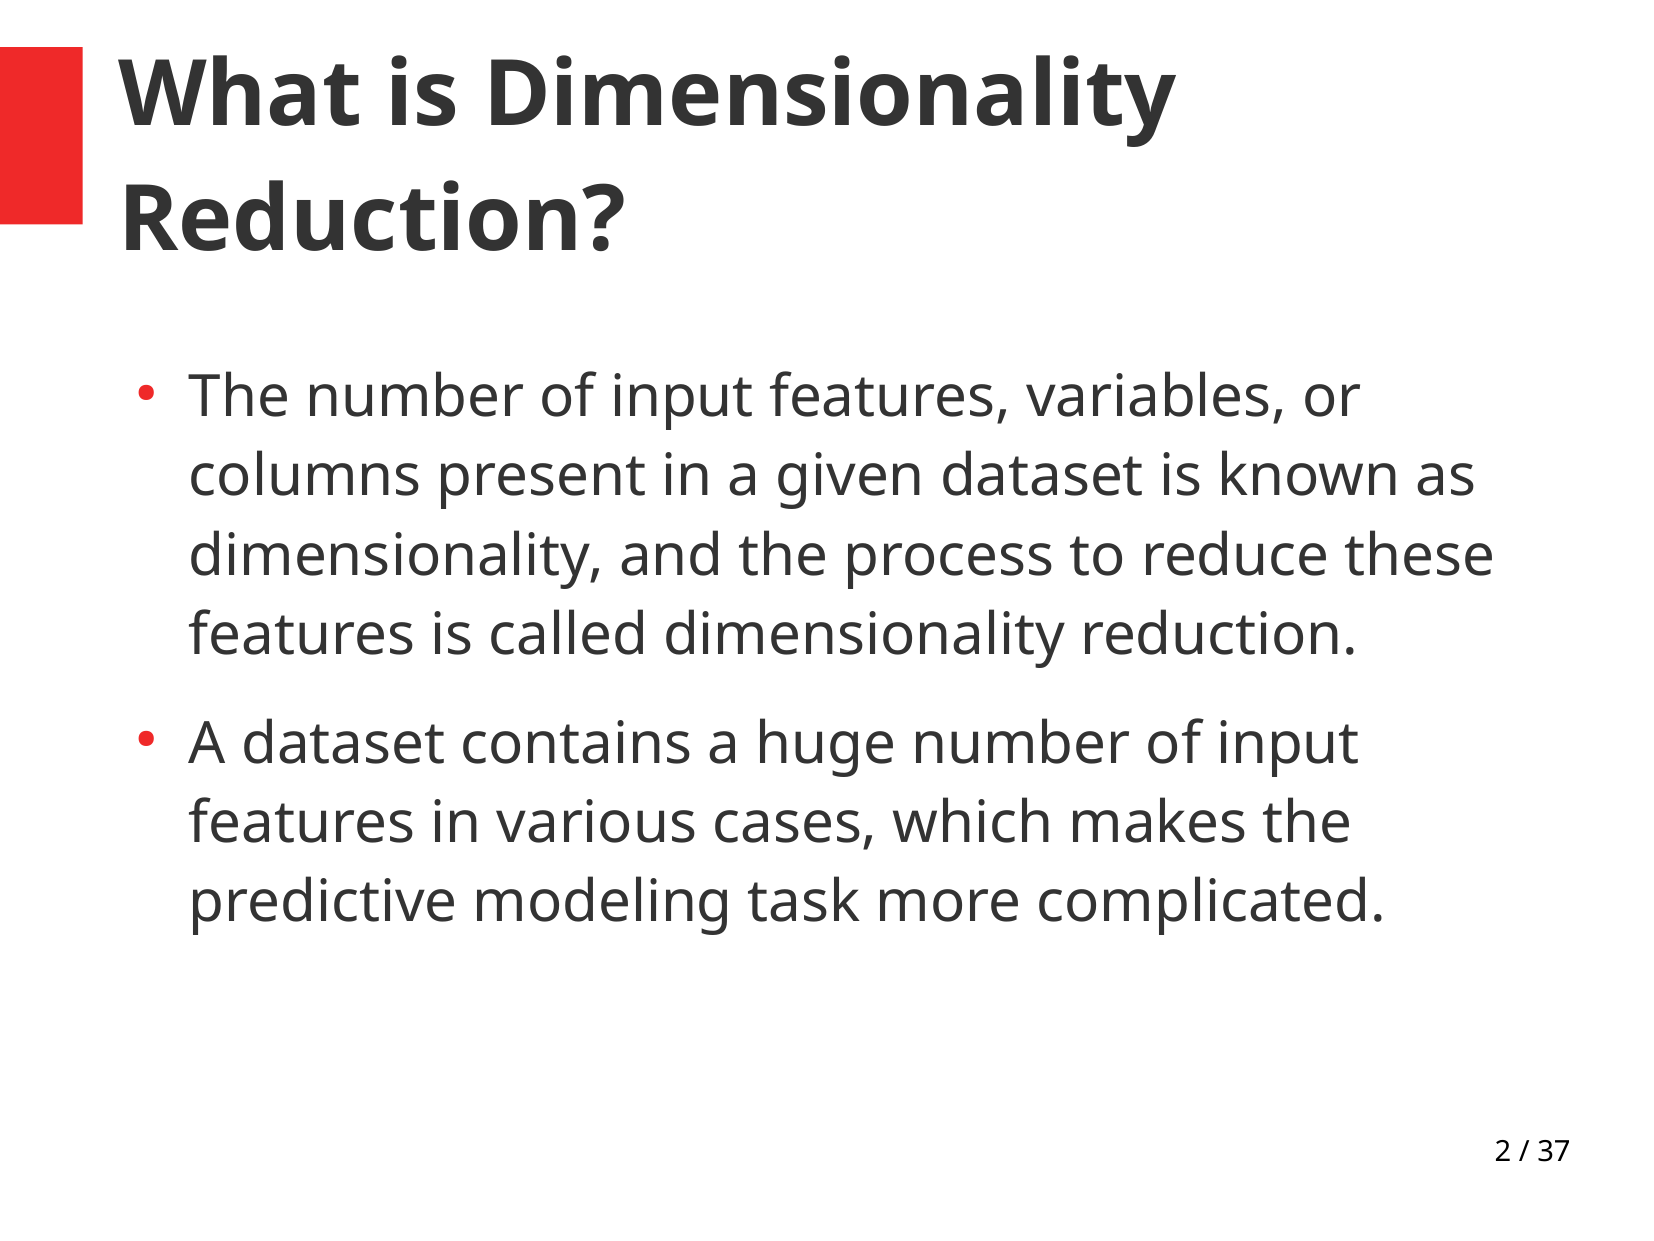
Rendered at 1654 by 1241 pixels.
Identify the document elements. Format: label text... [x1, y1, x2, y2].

title What is Dimensionality Reduction? [118, 28, 1571, 278]
list The number of input features, variables, or columns present in a given dataset is known as dimensionality, and the process to reduce these features is called dimensionality reduction. A dataset contains a huge number of input features in various cases, which makes the predictive modeling task more complicated. [118, 354, 1536, 1074]
